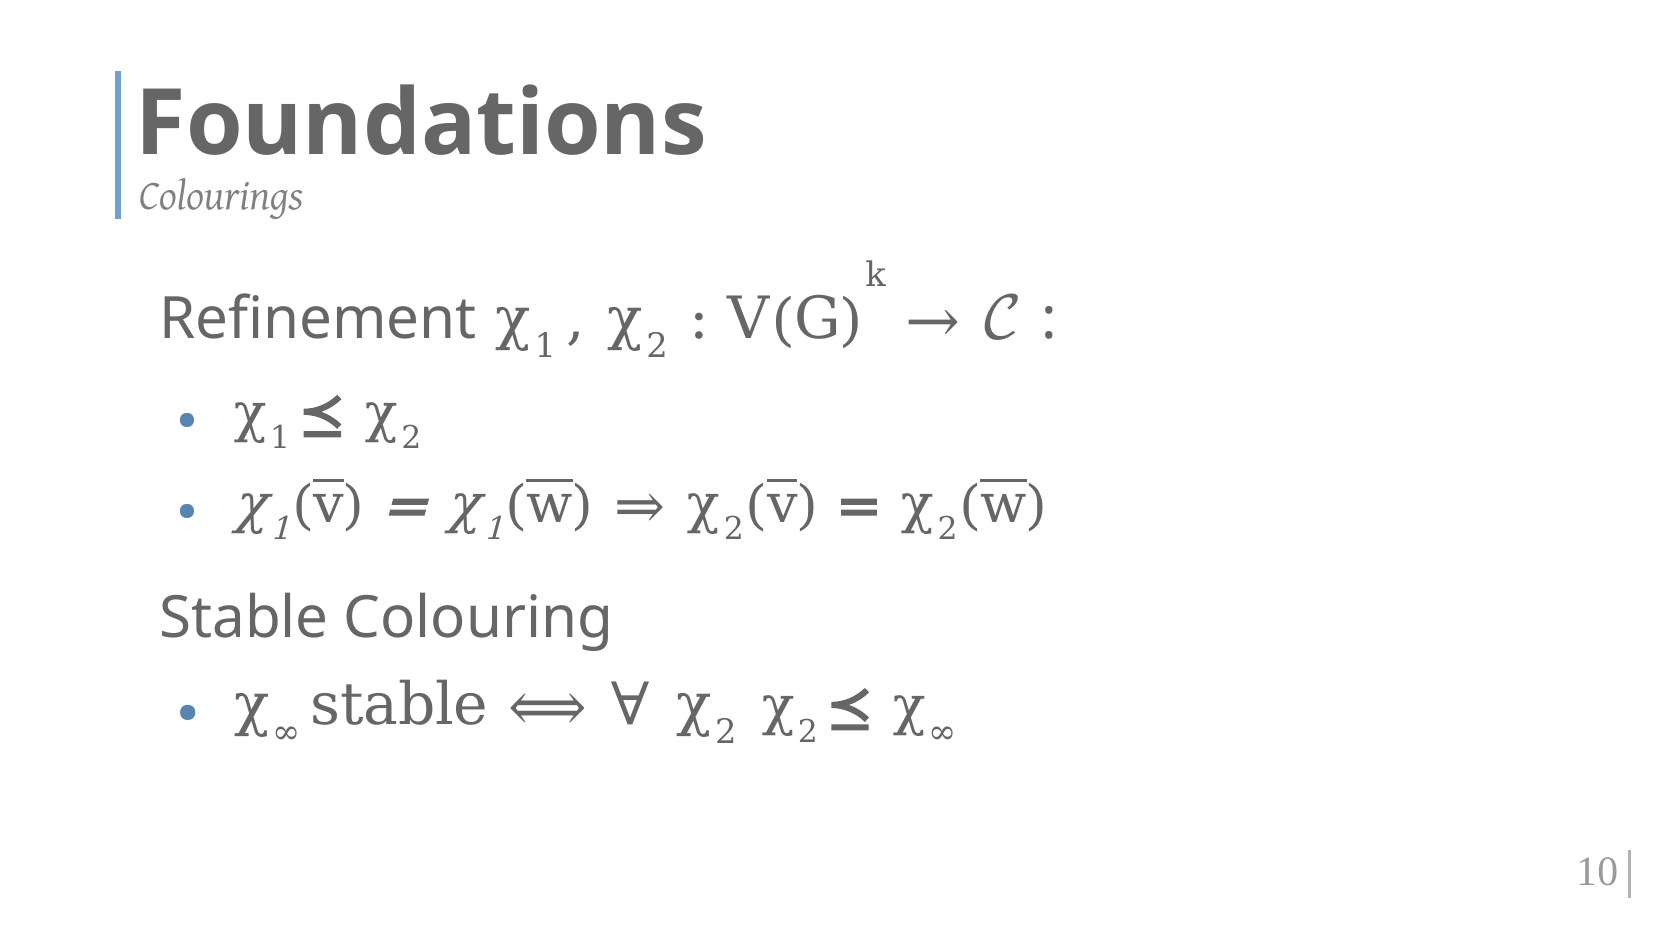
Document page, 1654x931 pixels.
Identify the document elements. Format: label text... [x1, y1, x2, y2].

list Refinement χ1 , χ2 : V(G)k → 𝒞 : χ1 ⪯ χ2 χ1(v) = χ1(w) ⇒ χ2(v) = χ2(w) Stable Colouring χ∞ stable ⟺ ∀ χ2 χ2 ⪯ χ∞ [88, 259, 1560, 865]
text_box Colourings [124, 165, 721, 229]
title Foundations [135, 60, 1601, 178]
